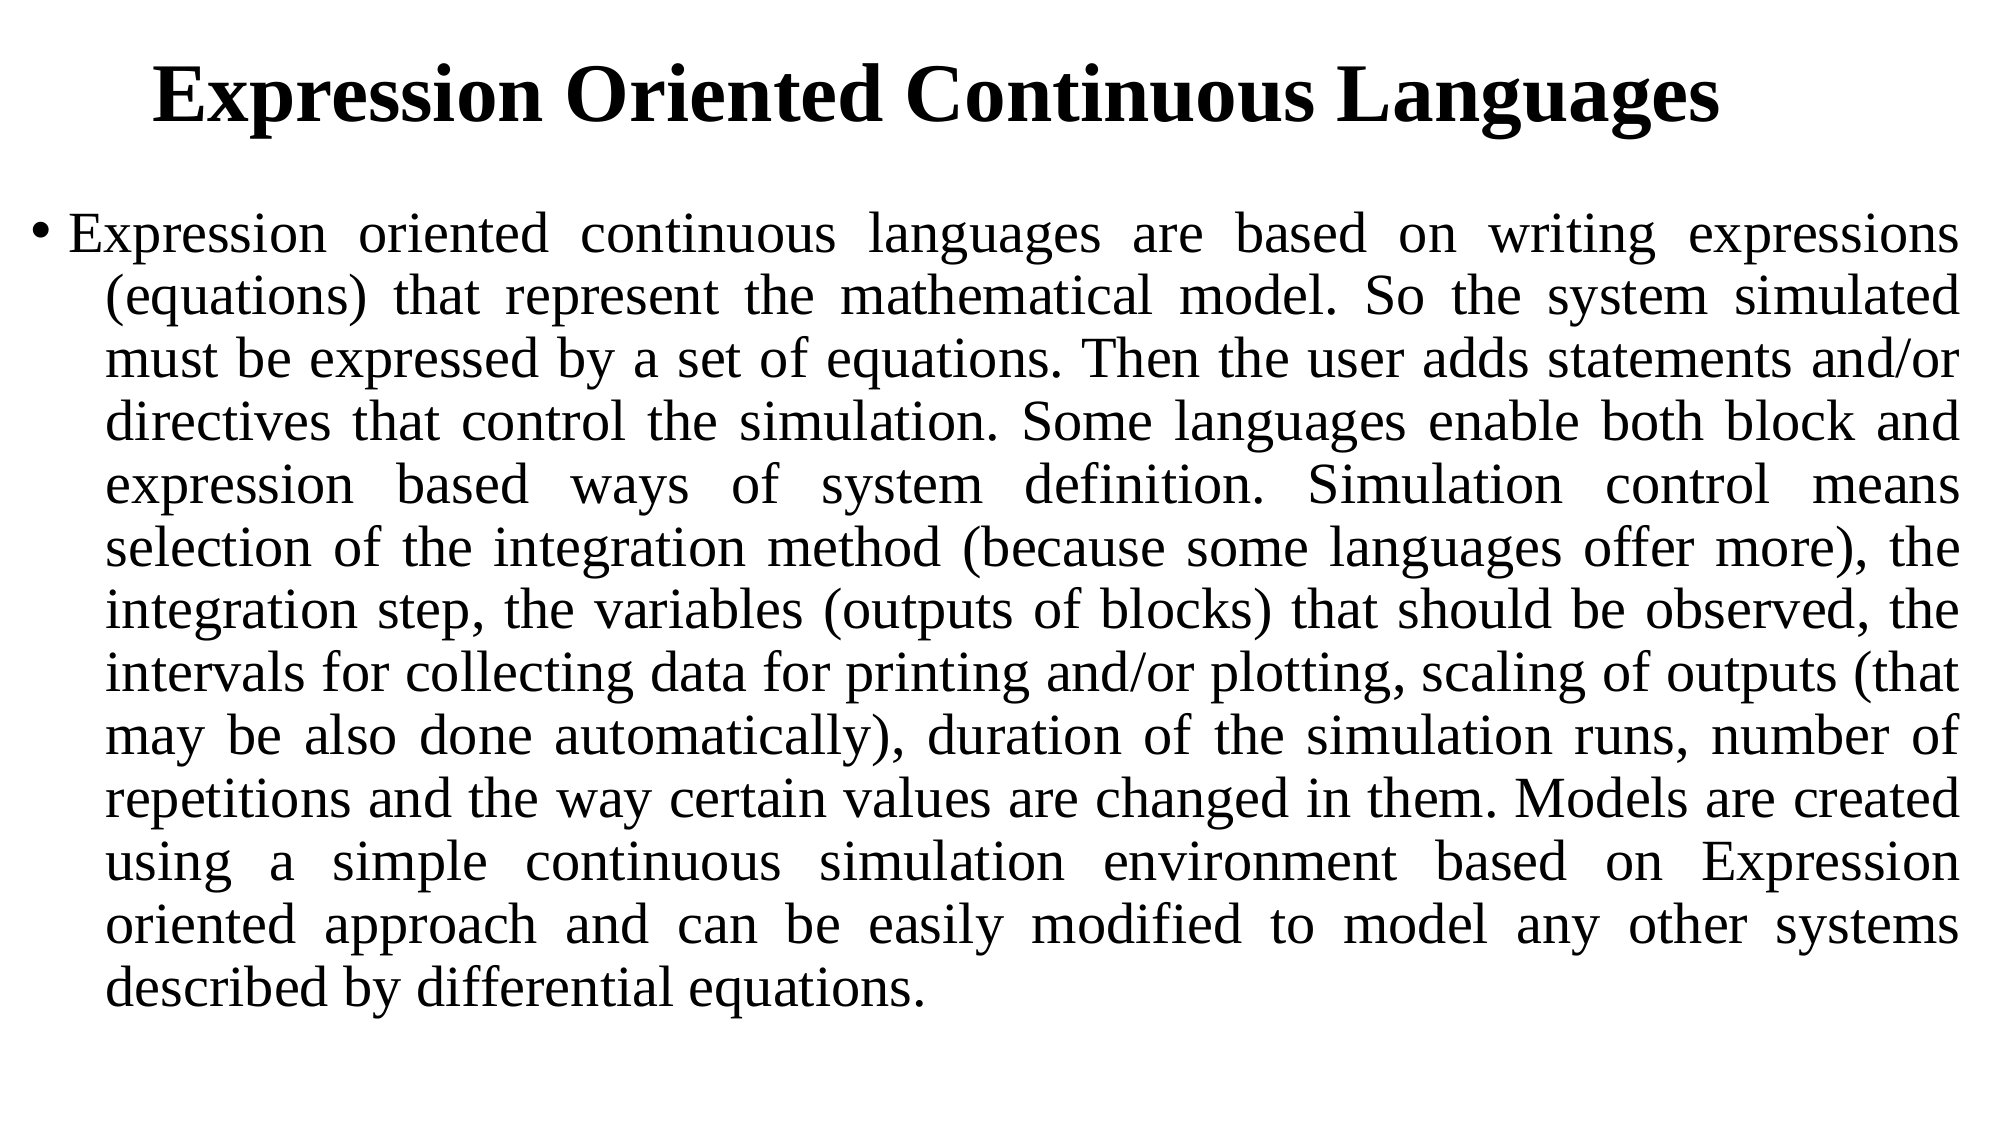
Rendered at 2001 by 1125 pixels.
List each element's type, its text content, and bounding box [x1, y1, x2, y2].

title Expression Oriented Continuous Languages [137, 24, 1863, 166]
list Expression oriented continuous languages are based on writing expressions (equations) that represent the mathematical model. So the system simulated must be expressed by a set of equations. Then the user adds statements and/or directives that control the simulation. Some languages enable both block and expression based ways of system definition. Simulation control means selection of the integration method (because some languages offer more), the integration step, the variables (outputs of blocks) that should be observed, the intervals for collecting data for printing and/or plotting, scaling of outputs (that may be also done automatically), duration of the simulation runs, number of repetitions and the way certain values are changed in them. Models are created using a simple continuous simulation environment based on Expression oriented approach and can be easily modified to model any other systems described by differential equations. [15, 194, 1977, 1089]
